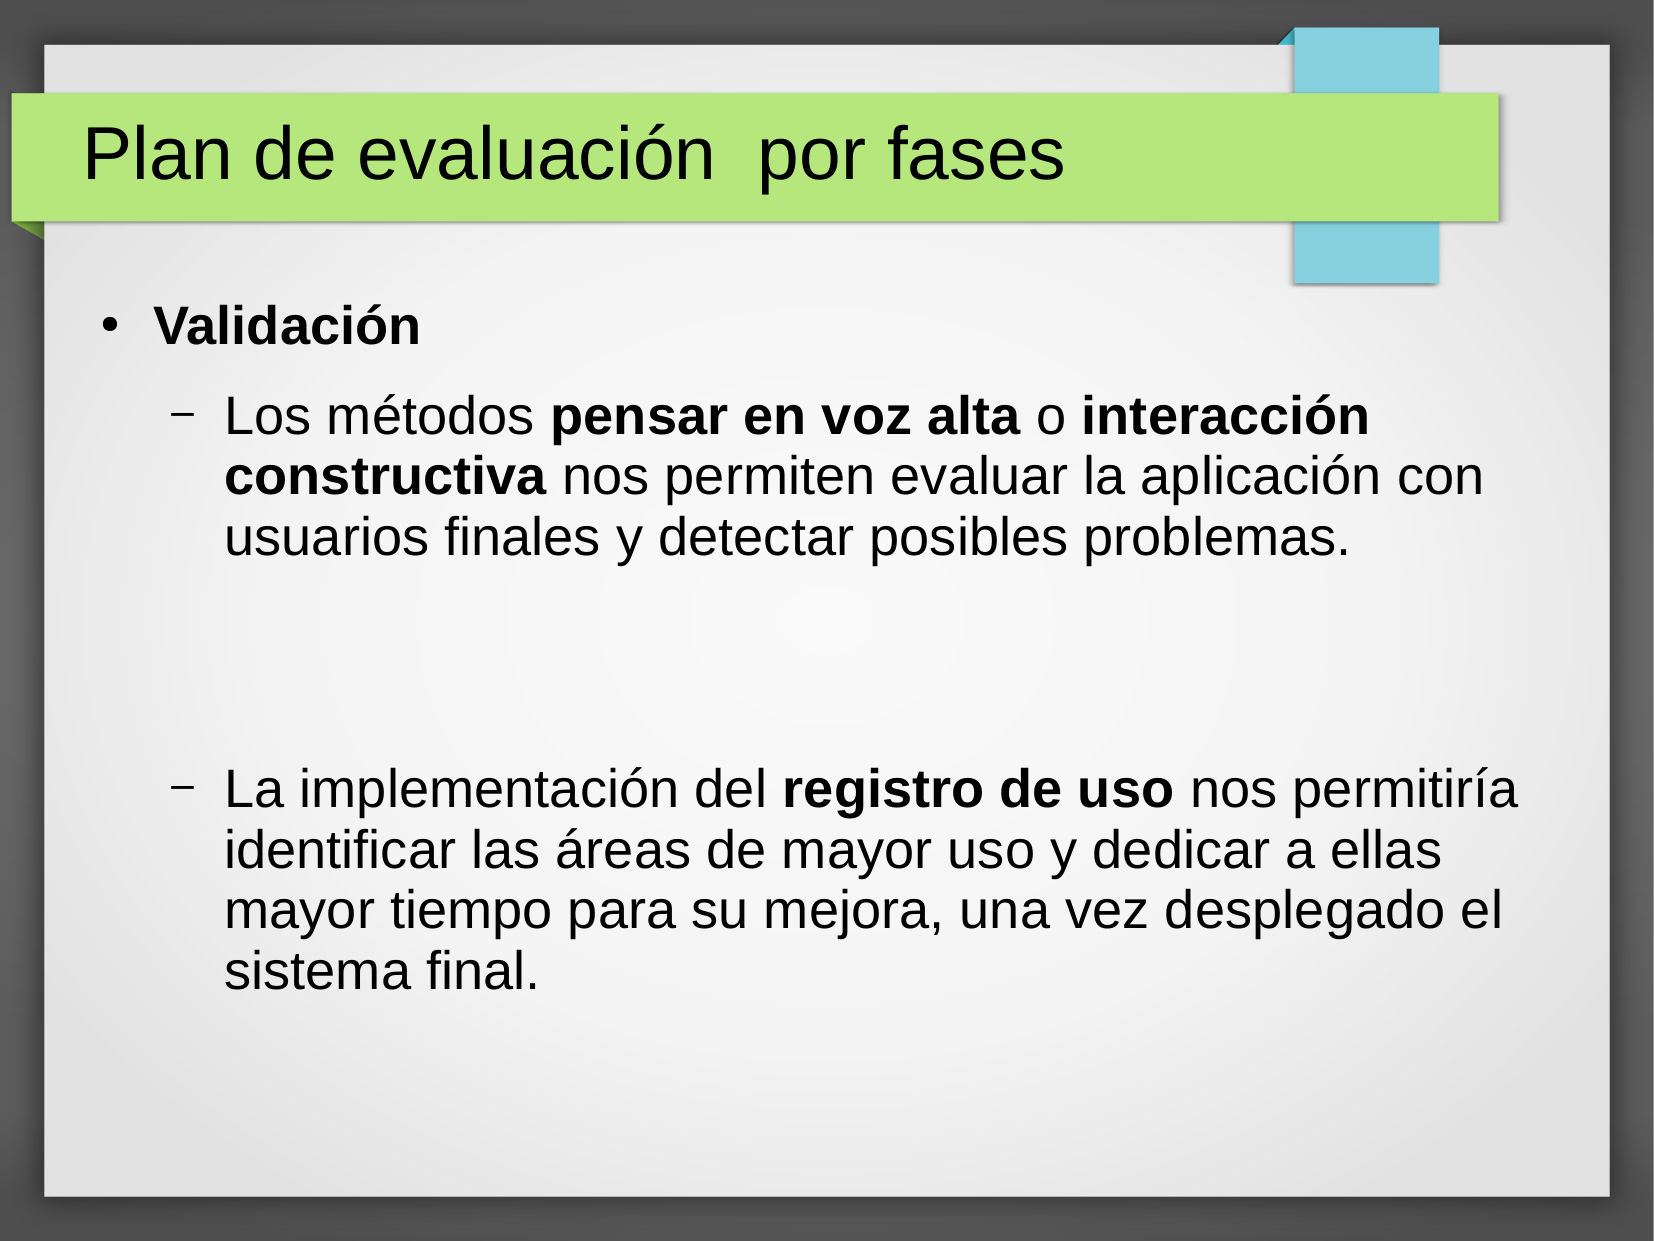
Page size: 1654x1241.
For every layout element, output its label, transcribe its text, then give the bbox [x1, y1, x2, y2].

picture [0, 0, 1654, 1241]
list Validación Los métodos pensar en voz alta o interacción constructiva nos permiten evaluar la aplicación con usuarios finales y detectar posibles problemas. La implementación del registro de uso nos permitiría identificar las áreas de mayor uso y dedicar a ellas mayor tiempo para su mejora, una vez desplegado el sistema final. [82, 295, 1571, 1015]
title Plan de evaluación por fases [82, 94, 1264, 213]
